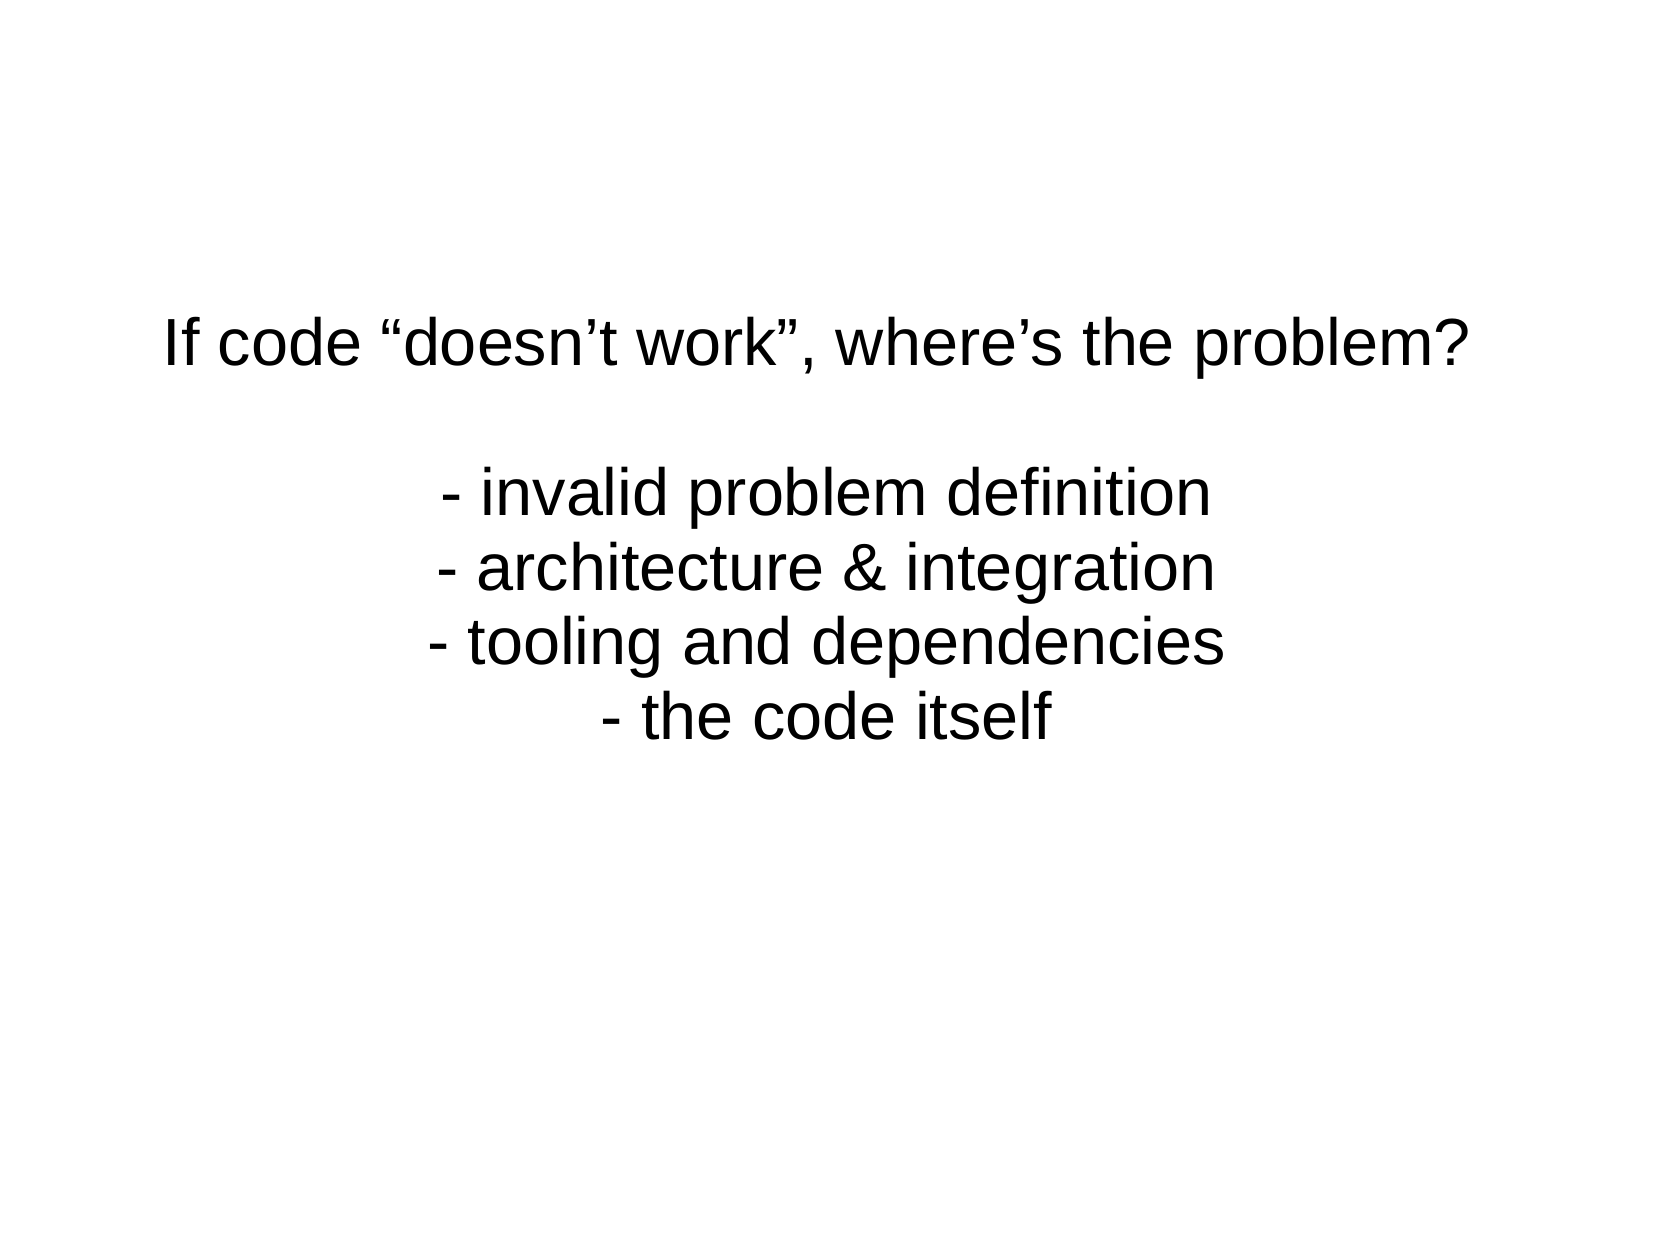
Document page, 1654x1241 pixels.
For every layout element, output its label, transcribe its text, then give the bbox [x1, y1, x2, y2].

subtitle If code “doesn’t work”, where’s the problem? - invalid problem definition - architecture & integration - tooling and dependencies - the code itself [82, 49, 1571, 1010]
